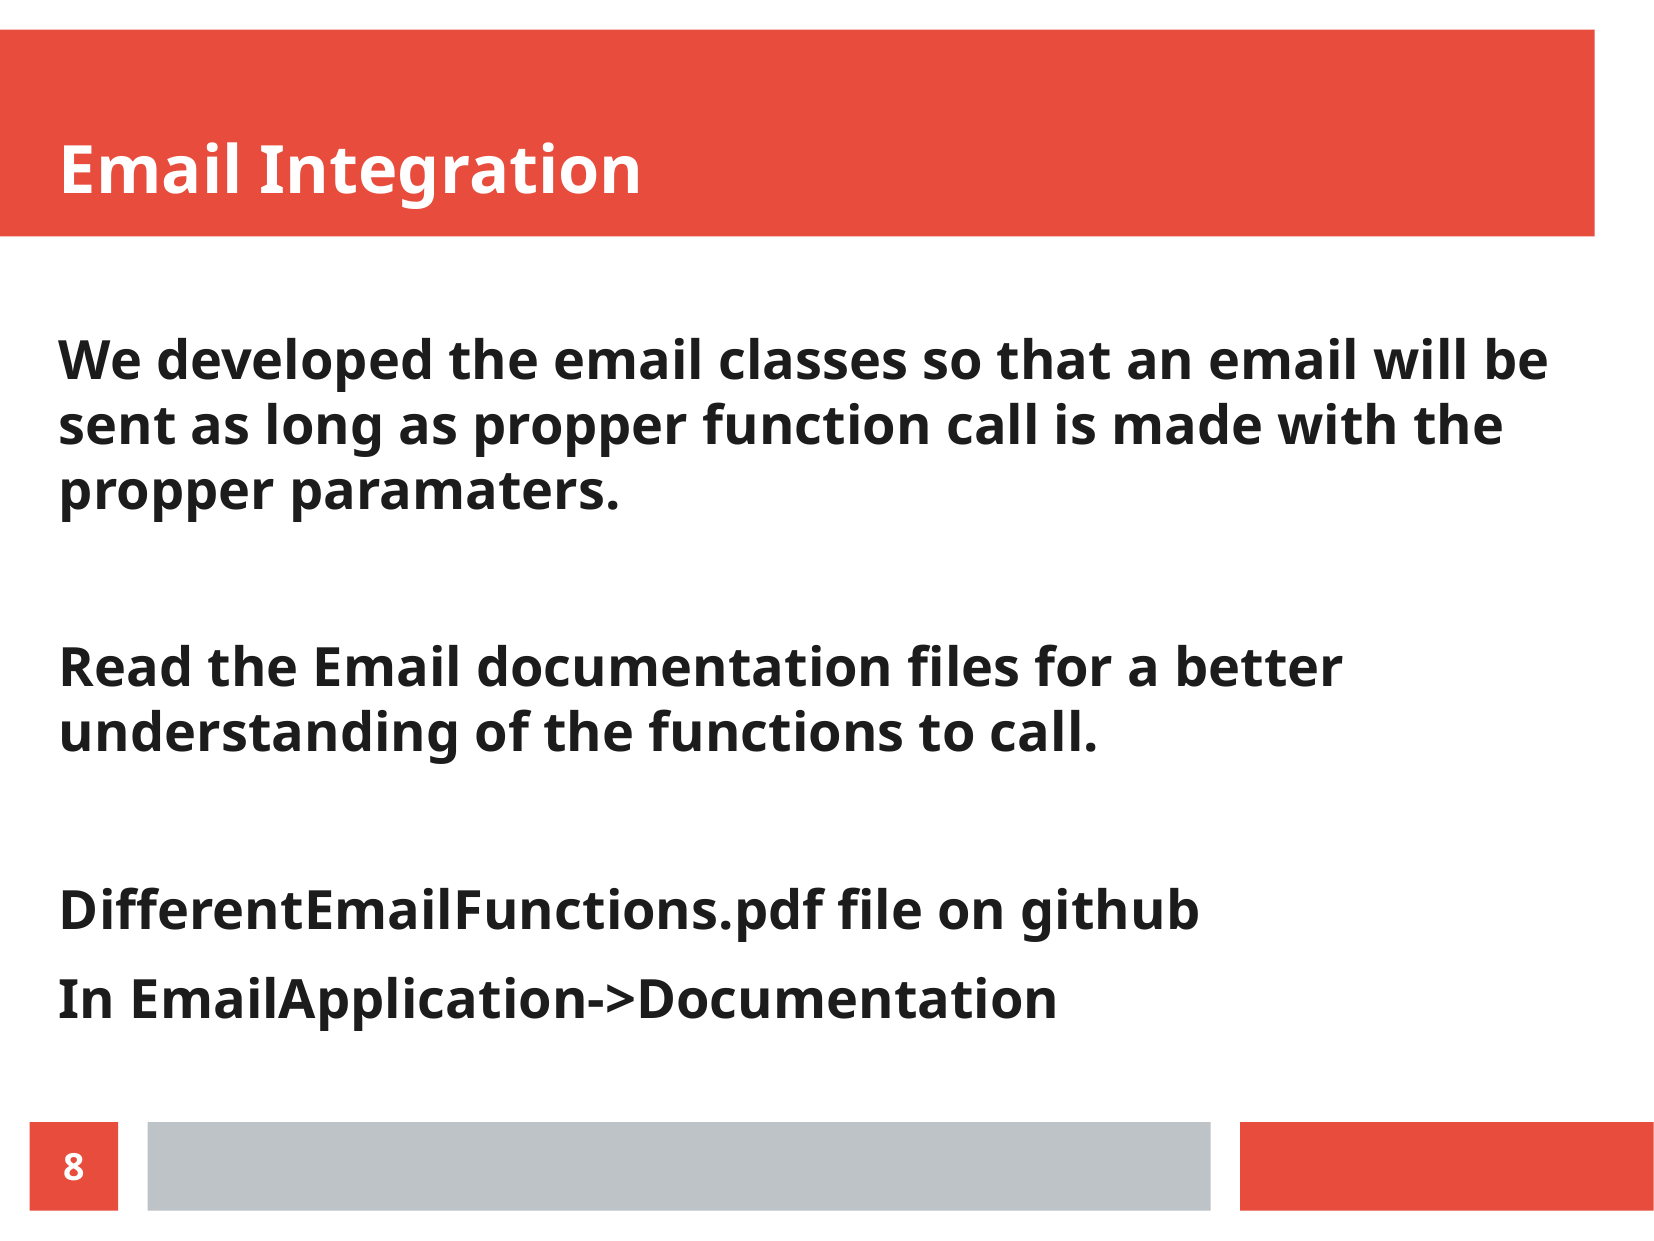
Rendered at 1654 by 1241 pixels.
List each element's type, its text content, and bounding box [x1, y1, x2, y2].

text_box [29, 1122, 119, 1211]
title Email Integration [59, 59, 1595, 207]
list We developed the email classes so that an email will be sent as long as propper function call is made with the propper paramaters. Read the Email documentation files for a better understanding of the functions to call. DifferentEmailFunctions.pdf file on github In EmailApplication->Documentation [59, 324, 1565, 1093]
